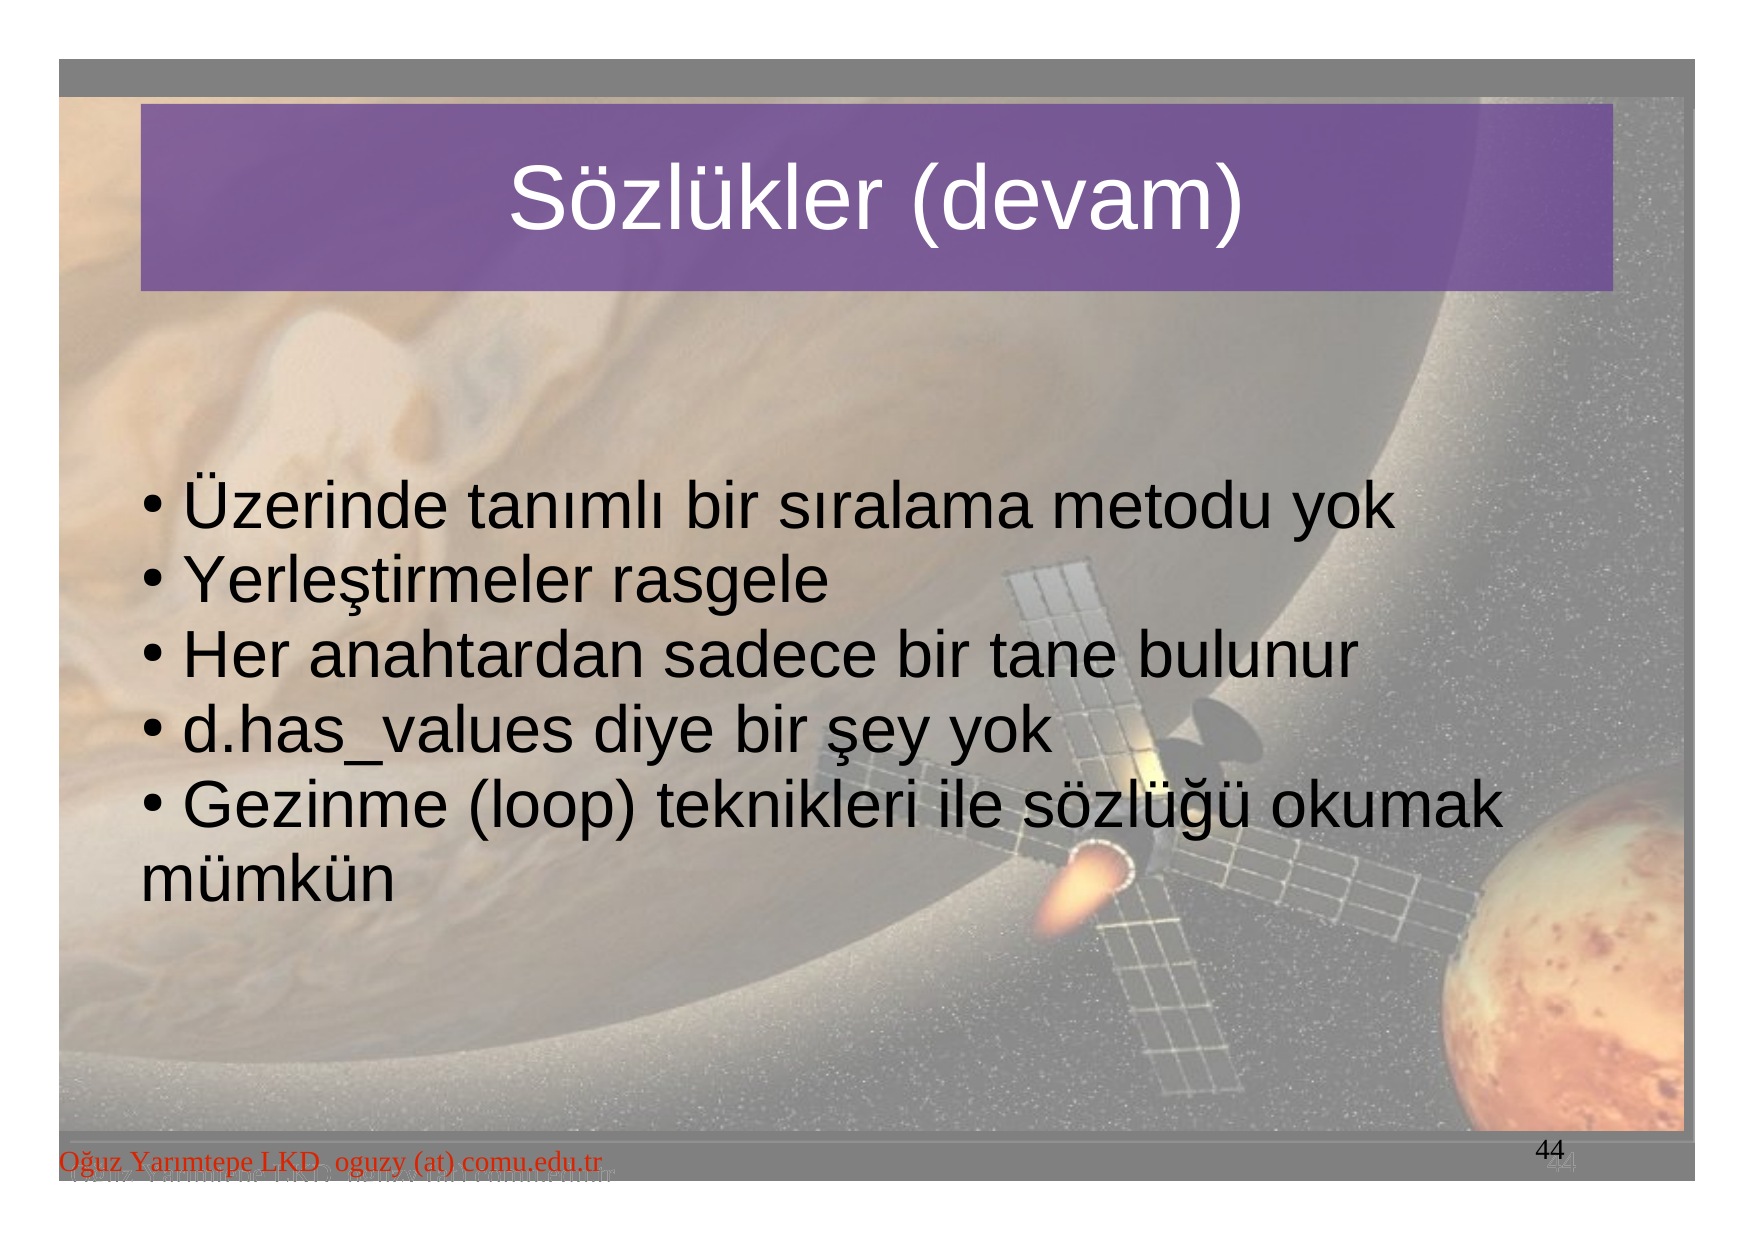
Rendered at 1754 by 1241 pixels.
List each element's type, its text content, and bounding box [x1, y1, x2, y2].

subtitle Üzerinde tanımlı bir sıralama metodu yok Yerleştirmeler rasgele Her anahtardan sadece bir tane bulunur d.has_values diye bir şey yok Gezinme (loop) teknikleri ile sözlüğü okumak mümkün [140, 321, 1614, 1063]
picture [59, 97, 1684, 1131]
title Sözlükler (devam) [140, 103, 1614, 292]
